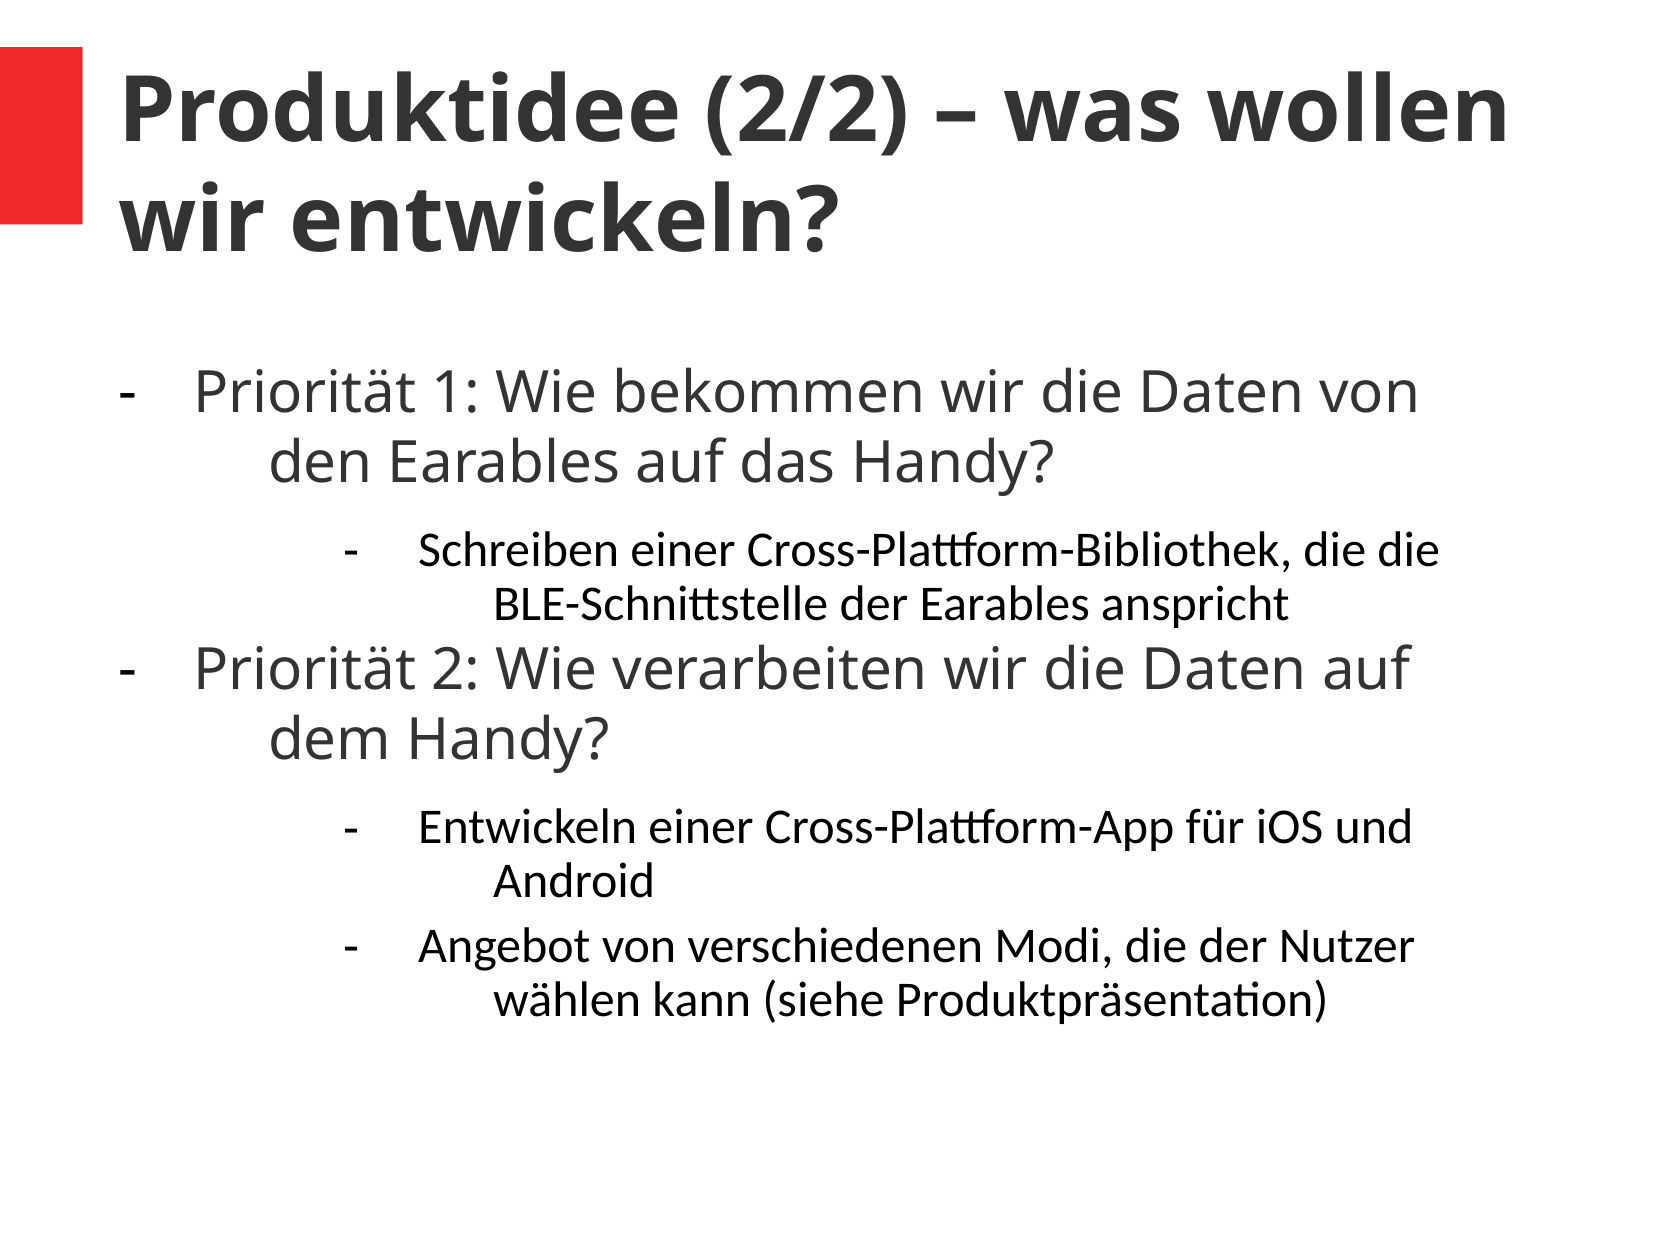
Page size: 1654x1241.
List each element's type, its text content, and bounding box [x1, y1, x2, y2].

title Produktidee (2/2) – was wollen wir entwickeln? [118, 49, 1571, 257]
list Priorität 1: Wie bekommen wir die Daten von den Earables auf das Handy? Schreiben einer Cross-Plattform-Bibliothek, die die BLE-Schnittstelle der Earables anspricht Priorität 2: Wie verarbeiten wir die Daten auf dem Handy? Entwickeln einer Cross-Plattform-App für iOS und Android Angebot von verschiedenen Modi, die der Nutzer wählen kann (siehe Produktpräsentation) [118, 354, 1536, 1074]
